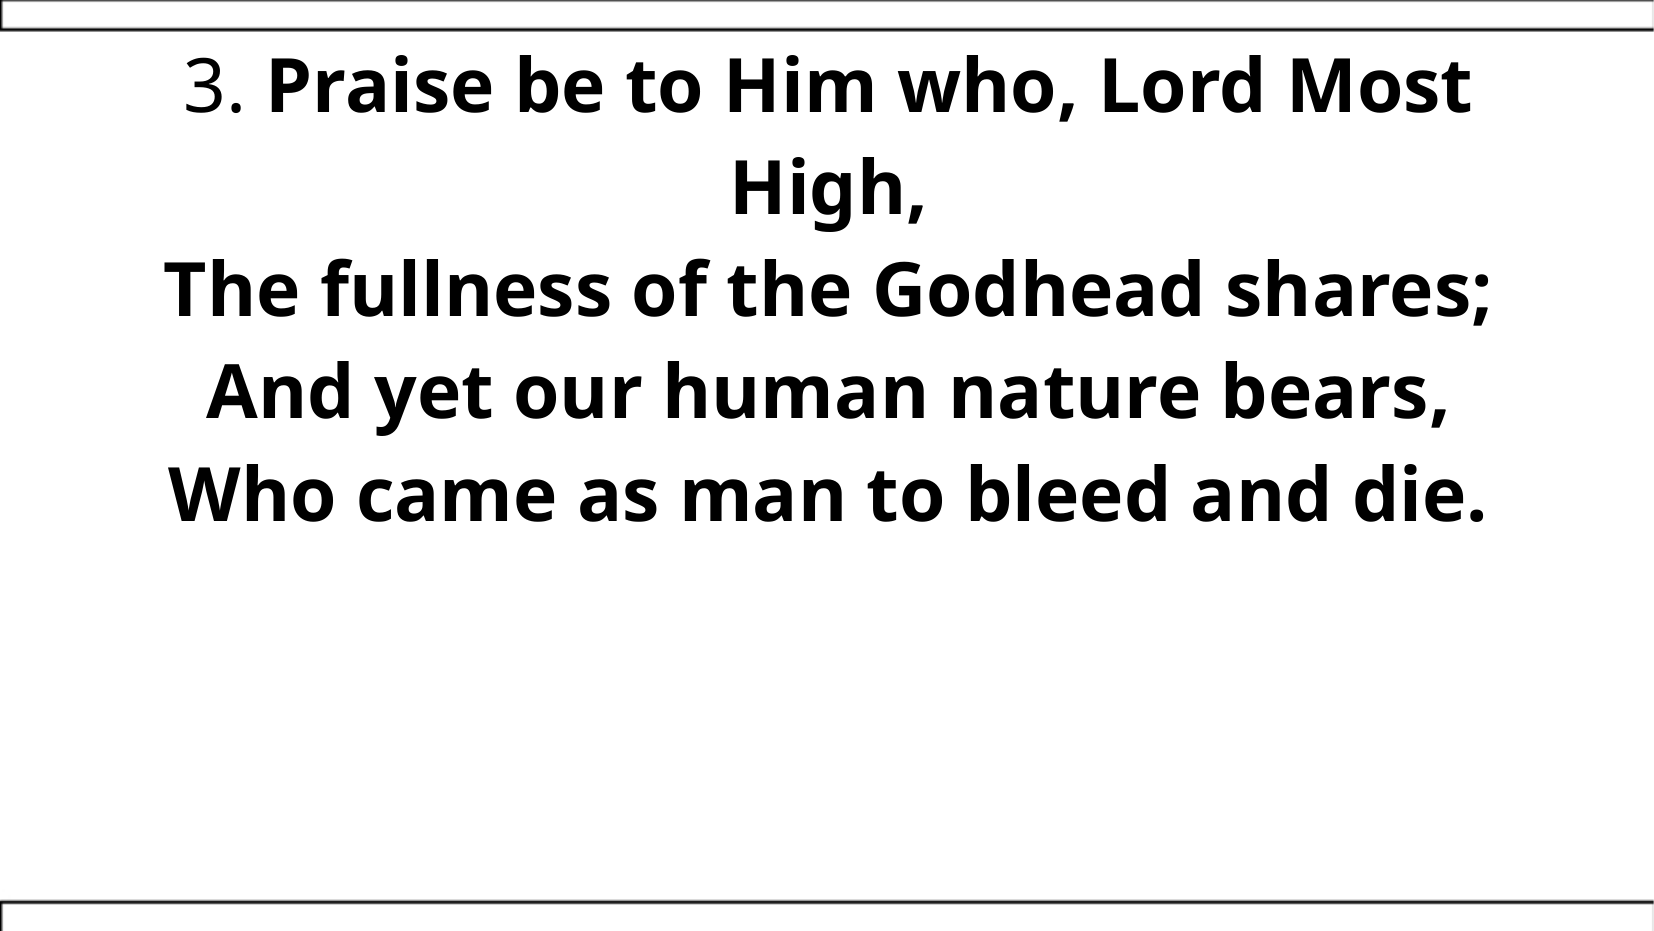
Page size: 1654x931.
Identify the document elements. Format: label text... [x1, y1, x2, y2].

picture [0, 0, 1654, 931]
text_box 3. Praise be to Him who, Lord Most High, The fullness of the Godhead shares; And yet our human nature bears, Who came as man to bleed and die. [64, 24, 1595, 439]
